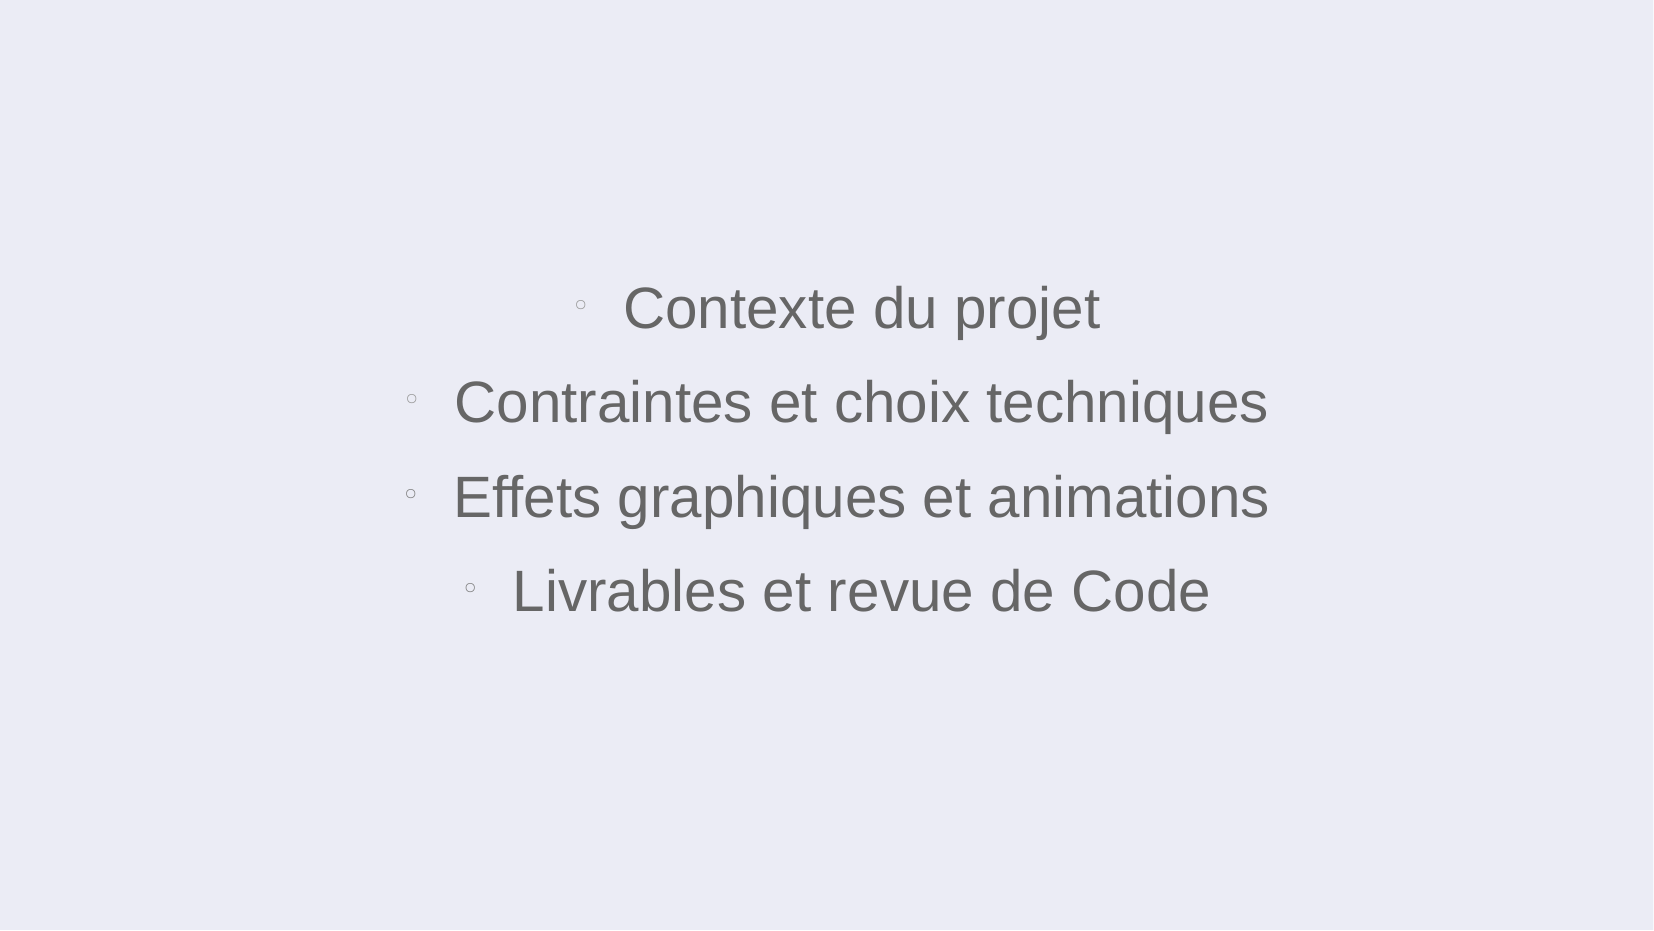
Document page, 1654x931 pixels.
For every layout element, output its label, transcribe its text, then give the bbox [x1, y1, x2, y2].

list Contexte du projet Contraintes et choix techniques Effets graphiques et animations Livrables et revue de Code [82, 275, 1571, 655]
